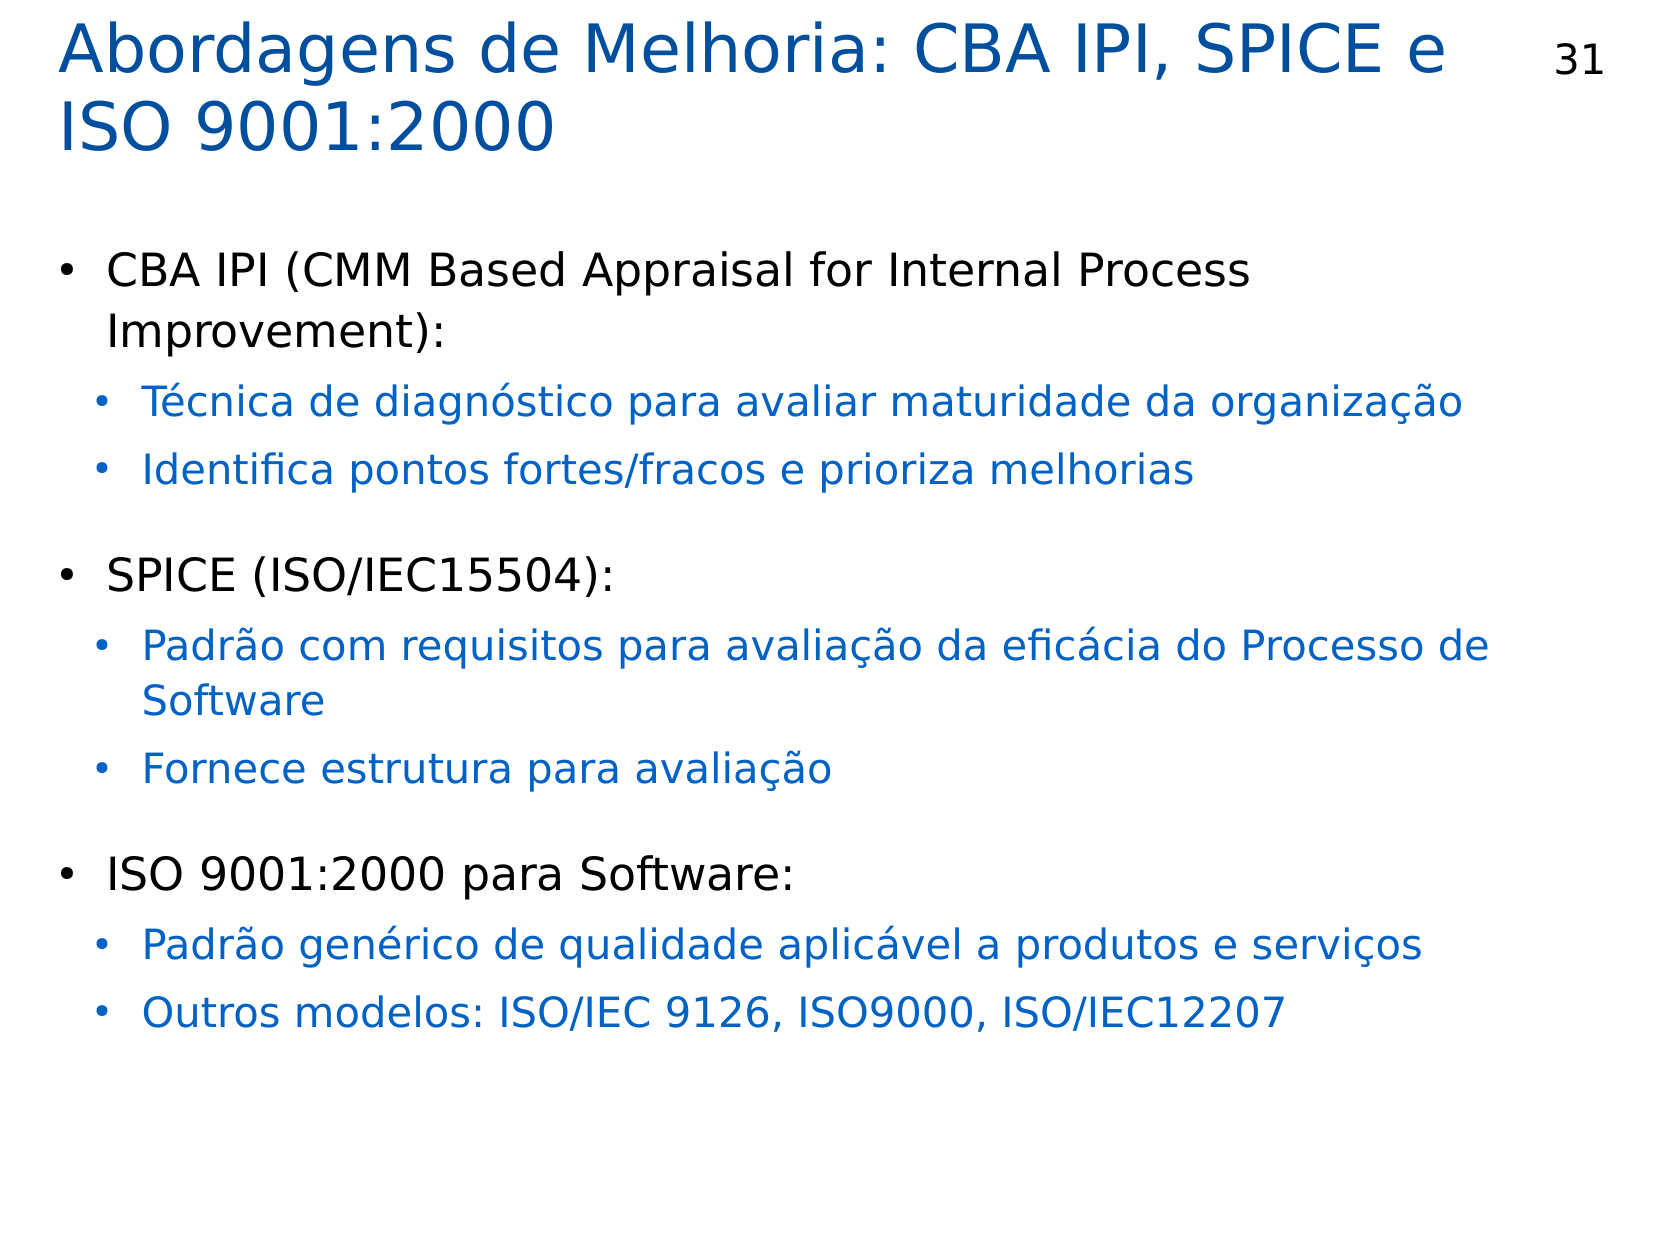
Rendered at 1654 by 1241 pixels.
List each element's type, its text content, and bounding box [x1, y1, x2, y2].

list CBA IPI (CMM Based Appraisal for Internal Process Improvement): Técnica de diagnóstico para avaliar maturidade da organização Identifica pontos fortes/fracos e prioriza melhorias SPICE (ISO/IEC15504): Padrão com requisitos para avaliação da eficácia do Processo de Software Fornece estrutura para avaliação ISO 9001:2000 para Software: Padrão genérico de qualidade aplicável a produtos e serviços Outros modelos: ISO/IEC 9126, ISO9000, ISO/IEC12207 [59, 236, 1595, 1211]
title Abordagens de Melhoria: CBA IPI, SPICE e ISO 9001:2000 [59, 10, 1506, 167]
